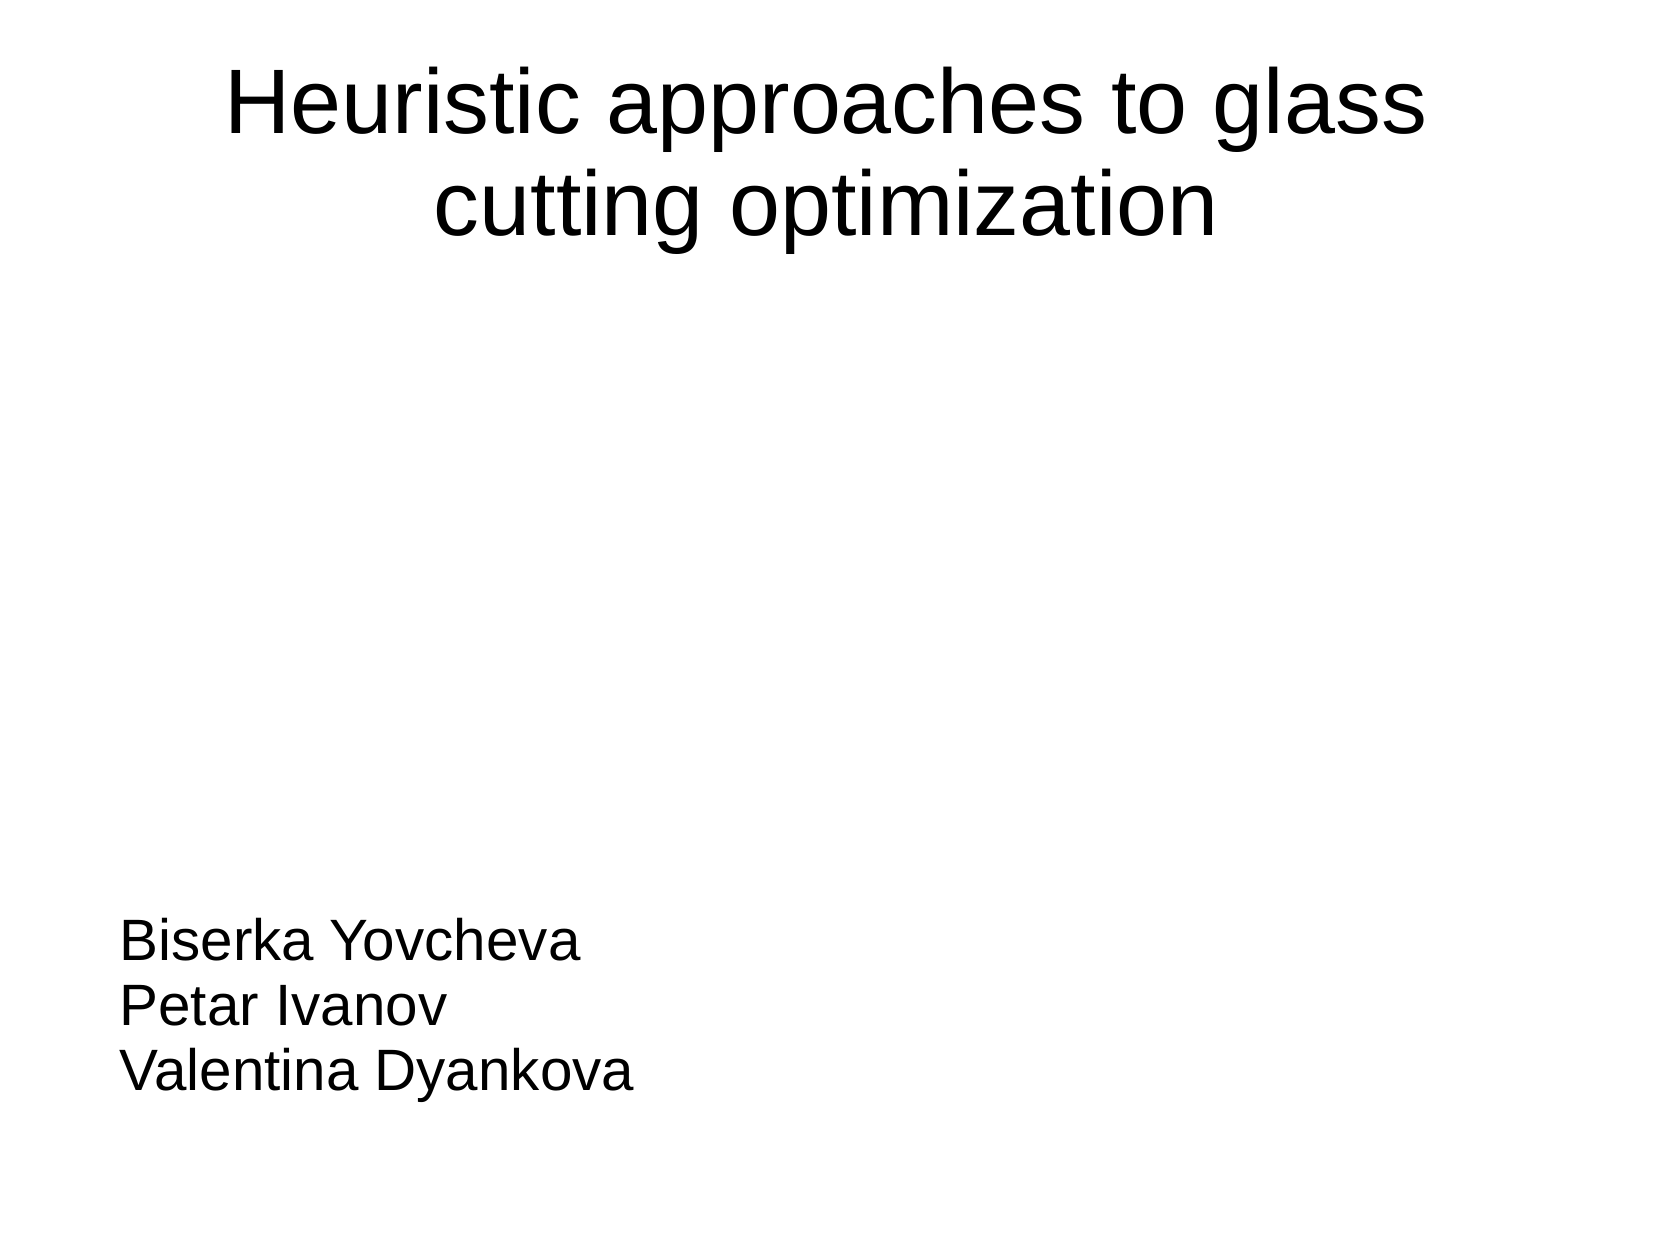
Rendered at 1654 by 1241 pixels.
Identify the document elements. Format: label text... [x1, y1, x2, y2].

title Heuristic approaches to glass cutting optimization [82, 49, 1571, 257]
text_box Biserka Yovcheva Petar Ivanov Valentina Dyankova [105, 900, 706, 1111]
